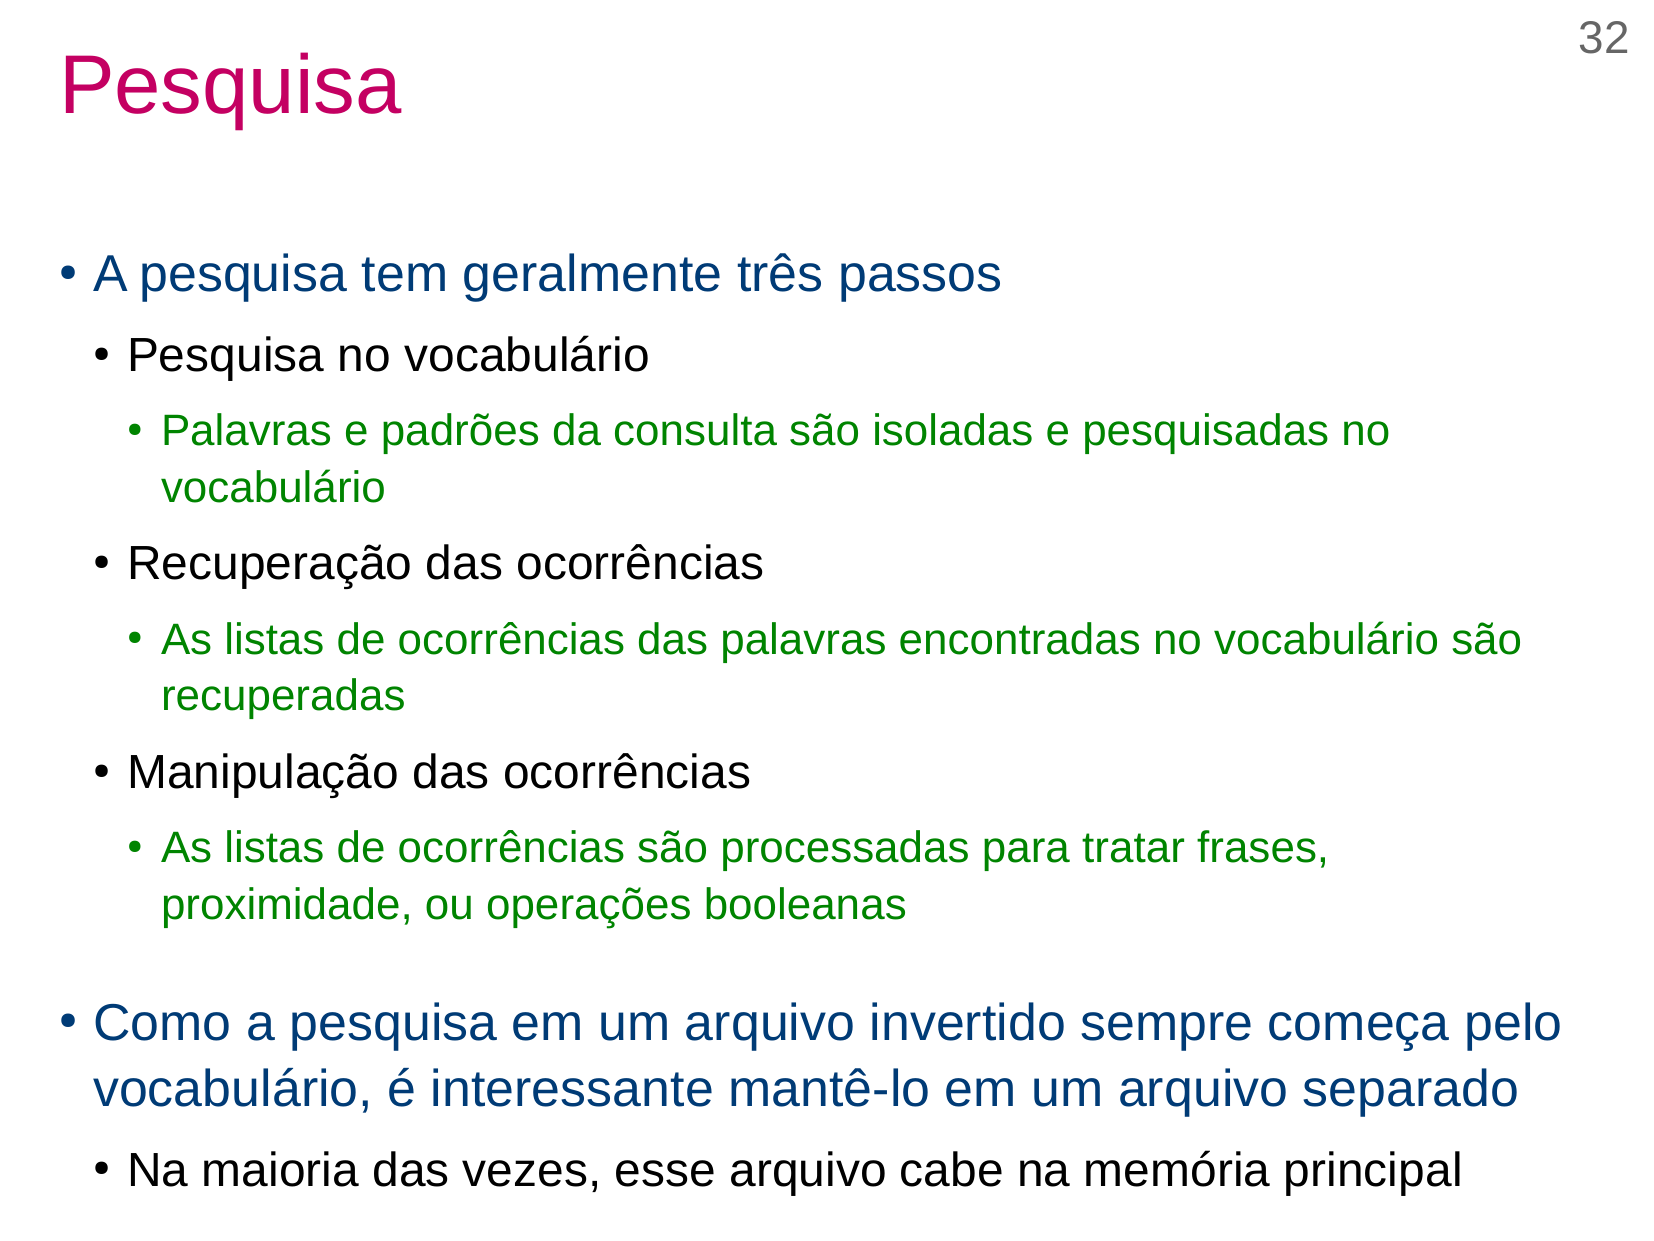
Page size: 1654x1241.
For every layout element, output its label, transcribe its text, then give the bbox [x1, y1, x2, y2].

list A pesquisa tem geralmente três passos Pesquisa no vocabulário Palavras e padrões da consulta são isoladas e pesquisadas no vocabulário Recuperação das ocorrências As listas de ocorrências das palavras encontradas no vocabulário são recuperadas Manipulação das ocorrências As listas de ocorrências são processadas para tratar frases, proximidade, ou operações booleanas Como a pesquisa em um arquivo invertido sempre começa pelo vocabulário, é interessante mantê-lo em um arquivo separado Na maioria das vezes, esse arquivo cabe na memória principal [59, 236, 1595, 1211]
title Pesquisa [59, 29, 1595, 148]
